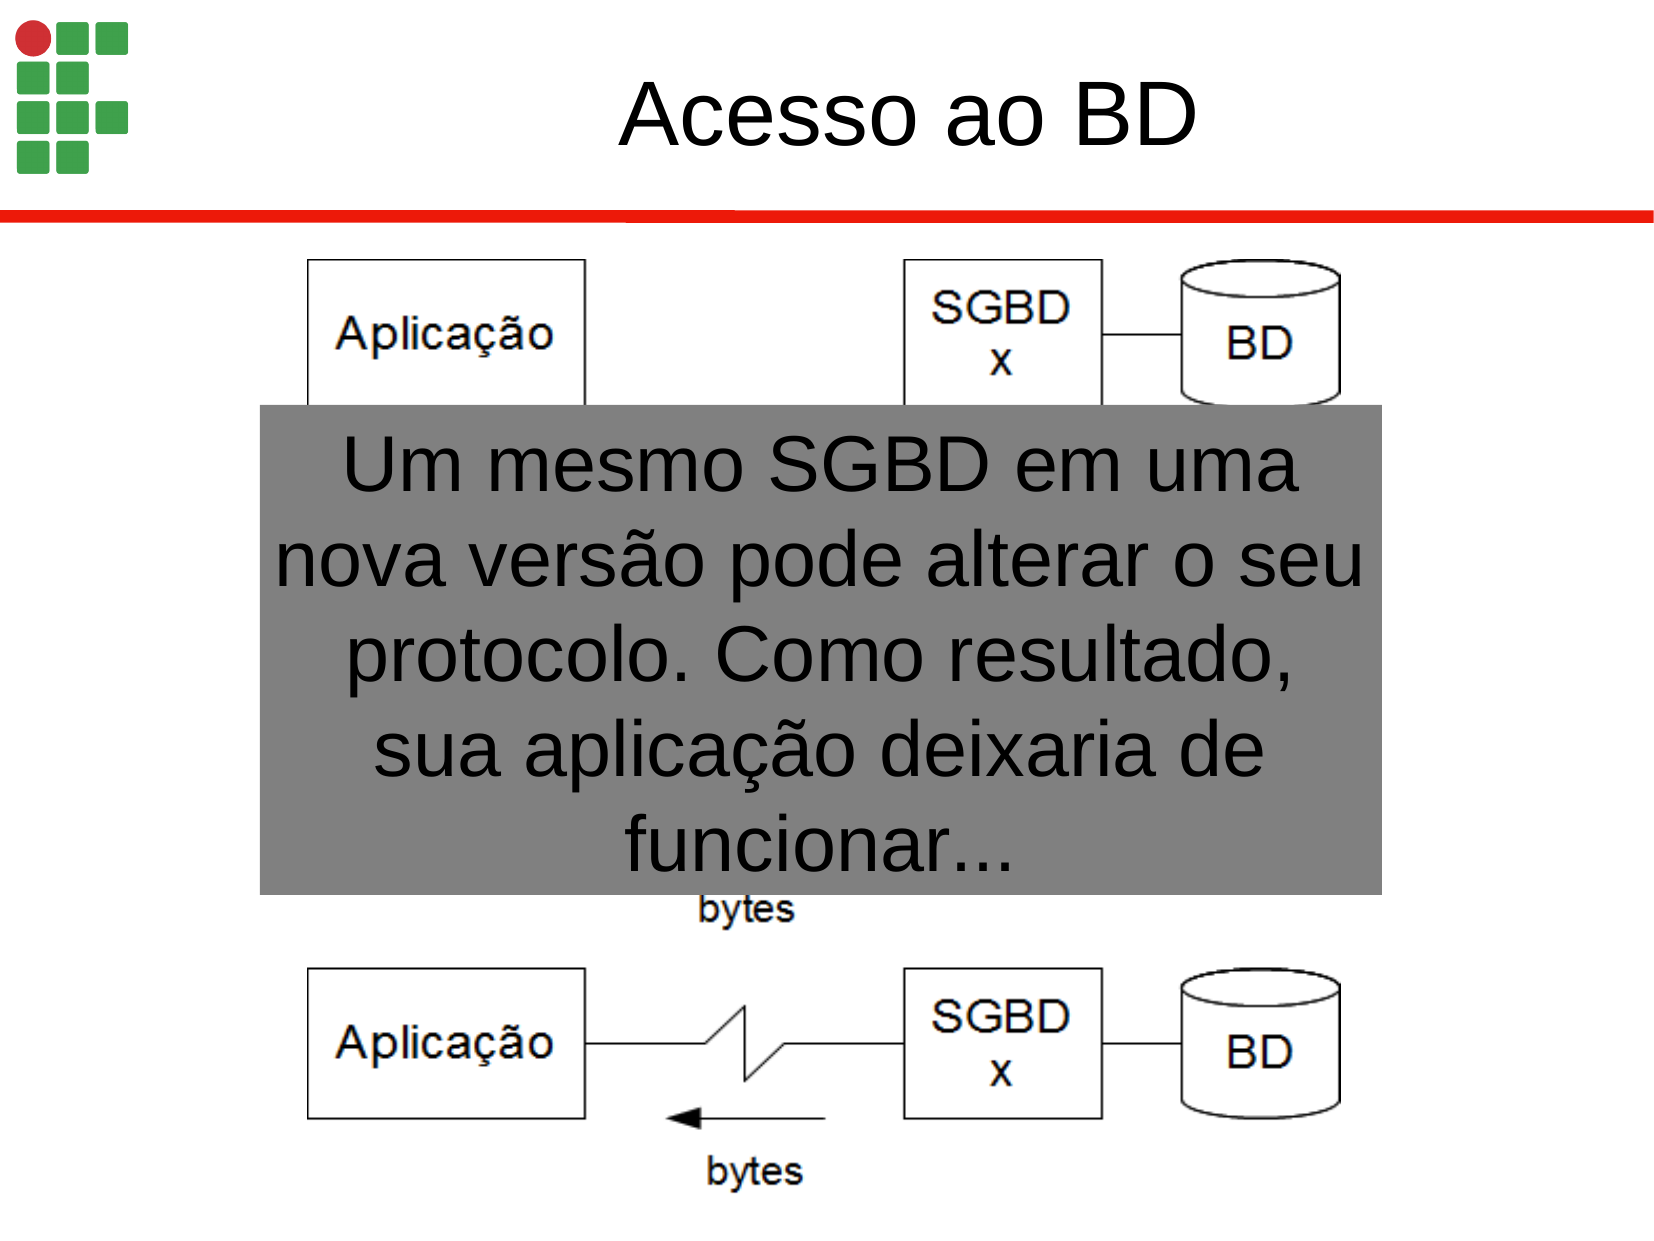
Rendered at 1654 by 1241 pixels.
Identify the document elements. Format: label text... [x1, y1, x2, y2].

text_box Um mesmo SGBD em uma nova versão pode alterar o seu protocolo. Como resultado, sua aplicação deixaria de funcionar... [259, 404, 1382, 895]
picture [307, 895, 1341, 1205]
picture [307, 259, 1341, 404]
text_box Acesso ao BD [165, 45, 1654, 173]
picture [14, 16, 130, 178]
